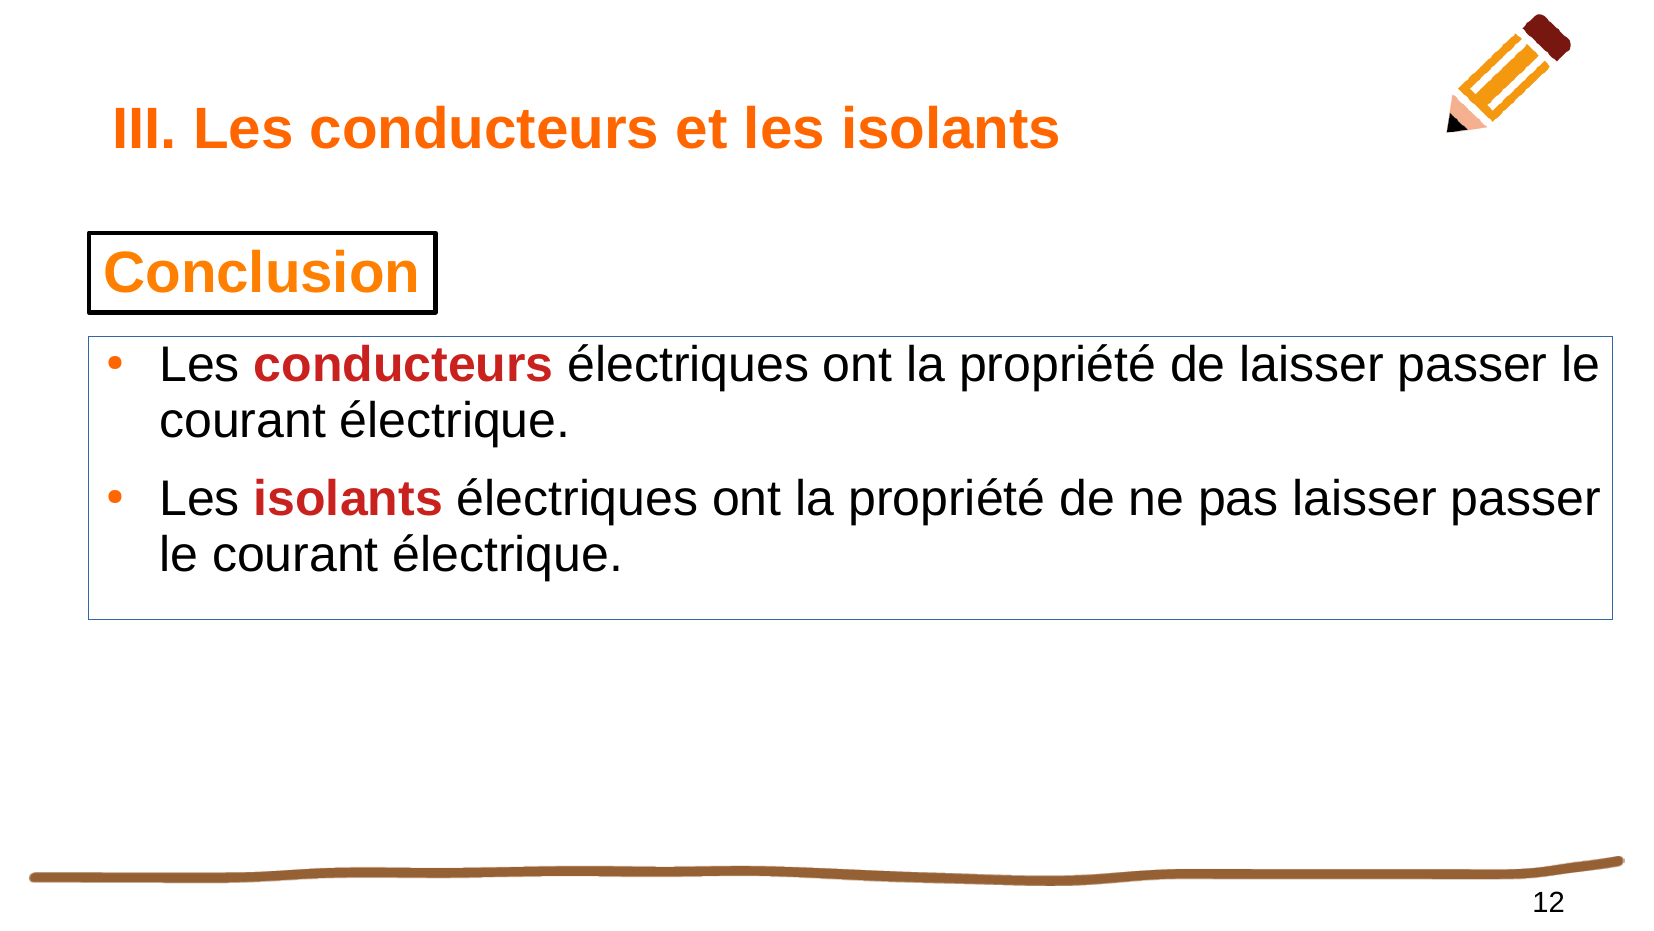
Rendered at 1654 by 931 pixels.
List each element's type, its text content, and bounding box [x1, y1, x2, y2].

title III. Les conducteurs et les isolants [41, 76, 1400, 181]
picture [1446, 14, 1571, 133]
picture [29, 856, 1625, 886]
text_box Conclusion [88, 232, 436, 313]
list Les conducteurs électriques ont la propriété de laisser passer le courant électrique. Les isolants électriques ont la propriété de ne pas laisser passer le courant électrique. [88, 336, 1613, 620]
